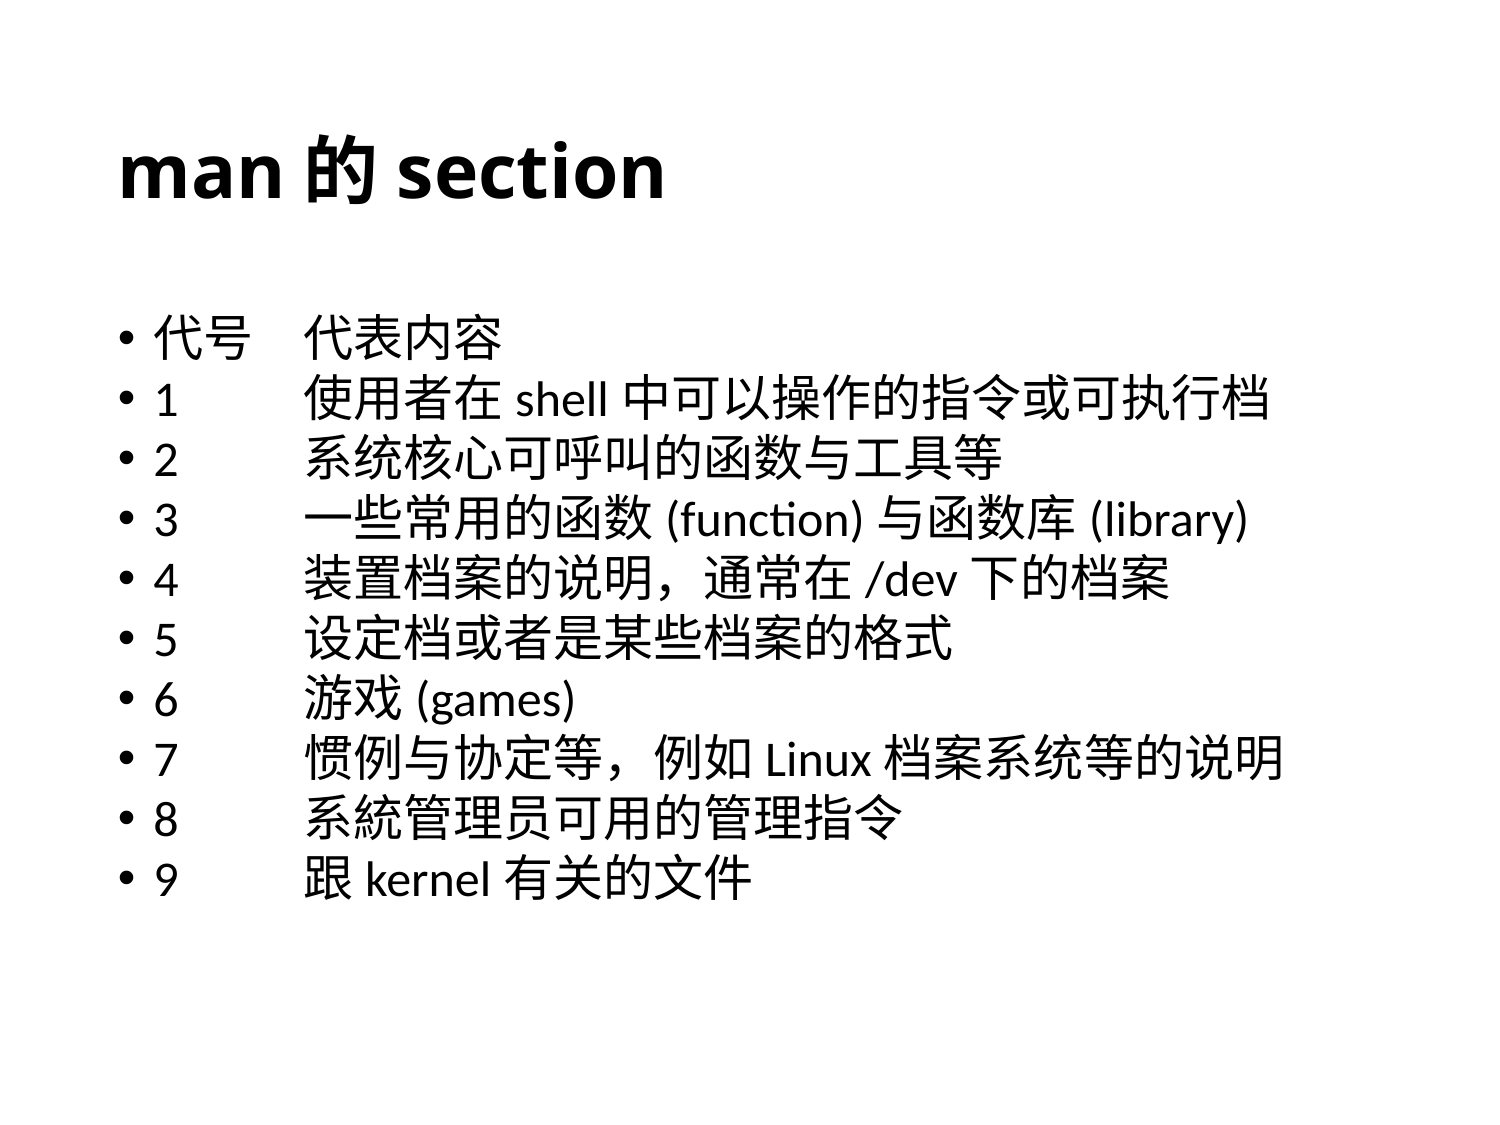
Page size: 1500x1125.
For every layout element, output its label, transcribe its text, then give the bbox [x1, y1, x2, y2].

text_box 代号 代表内容 1 使用者在shell中可以操作的指令或可执行档 2 系统核心可呼叫的函数与工具等 3 一些常用的函数(function)与函数库(library) 4 装置档案的说明，通常在/dev下的档案 5 设定档或者是某些档案的格式 6 游戏(games) 7 惯例与协定等，例如Linux档案系统等的说明 8 系統管理员可用的管理指令 9 跟kernel有关的文件 [103, 299, 1397, 1013]
text_box man的section [103, 59, 1397, 277]
